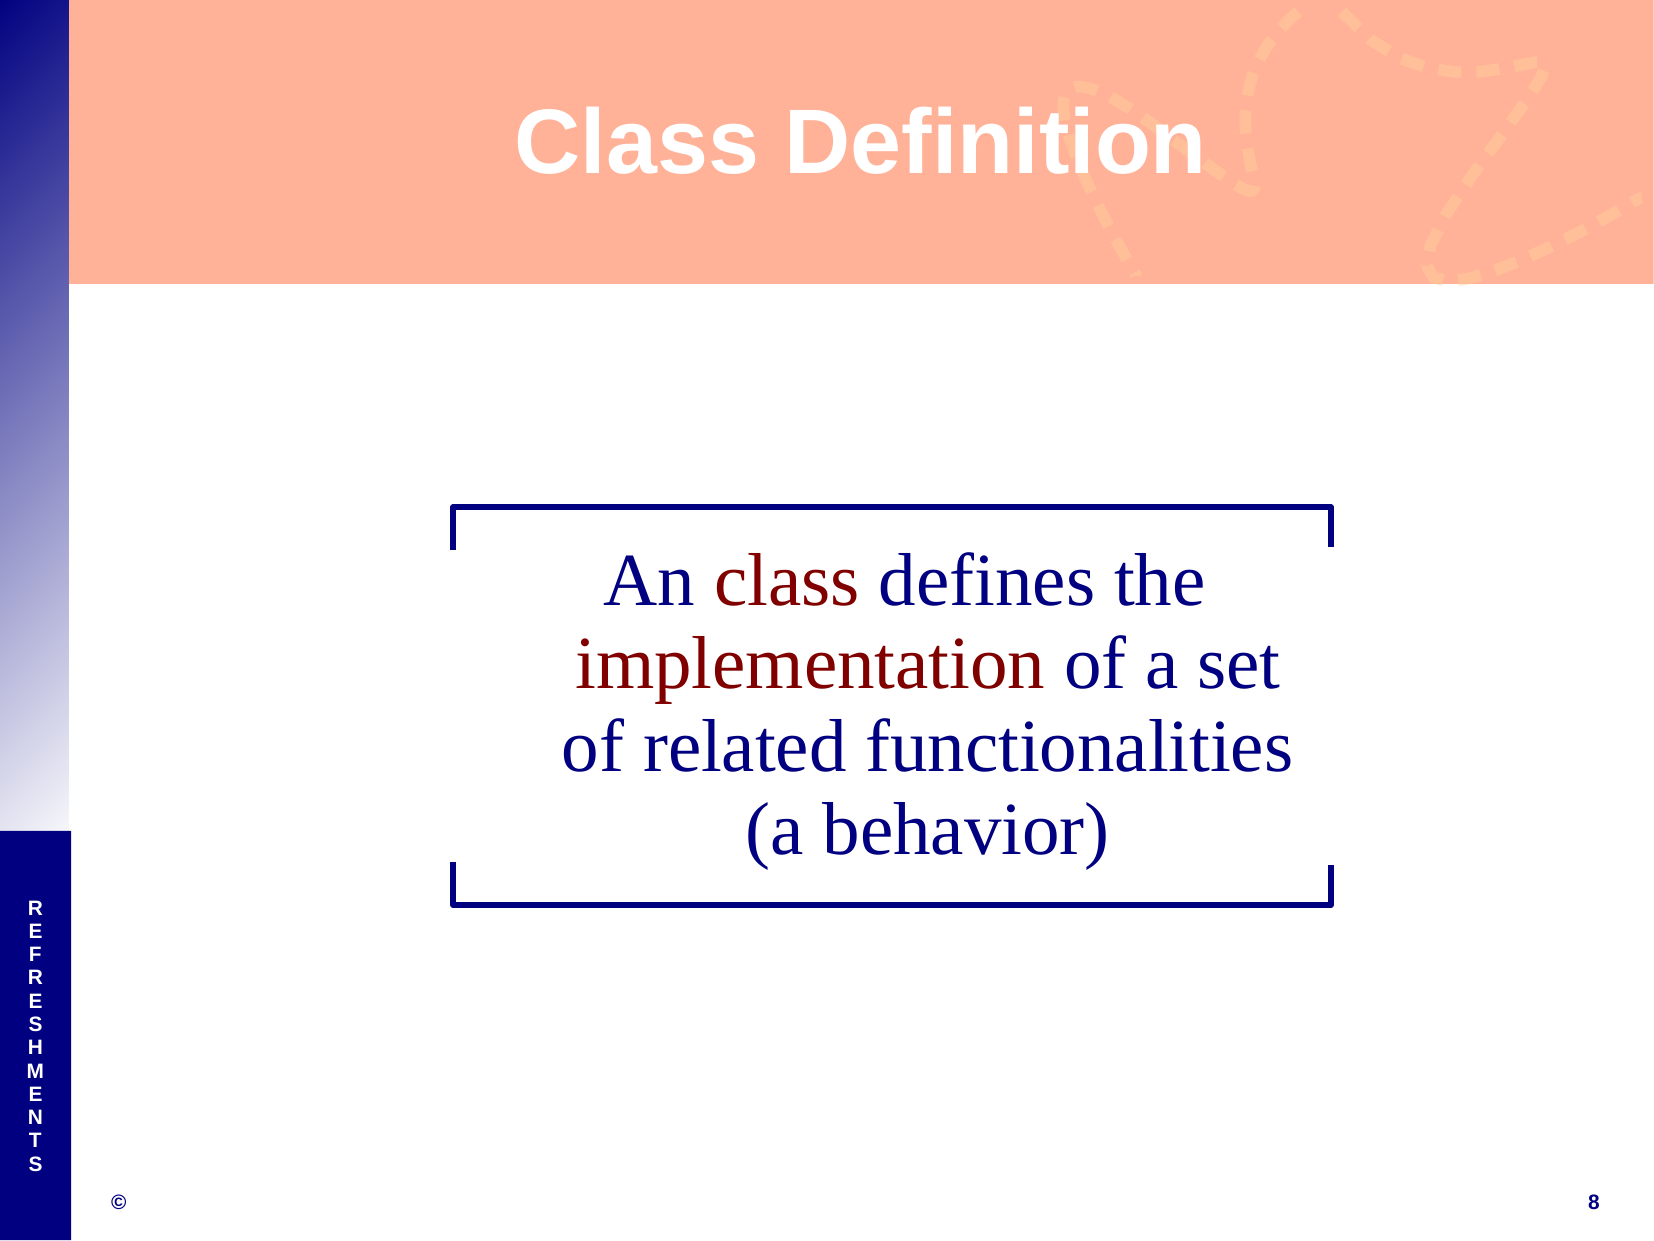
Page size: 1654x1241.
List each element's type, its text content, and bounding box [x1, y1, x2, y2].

title Class Definition [106, 37, 1617, 246]
text_box R E F R E S H M E N T S [0, 831, 71, 1241]
text_box An class defines the implementation of a set of related functionalities (a behavior) [469, 478, 1315, 931]
